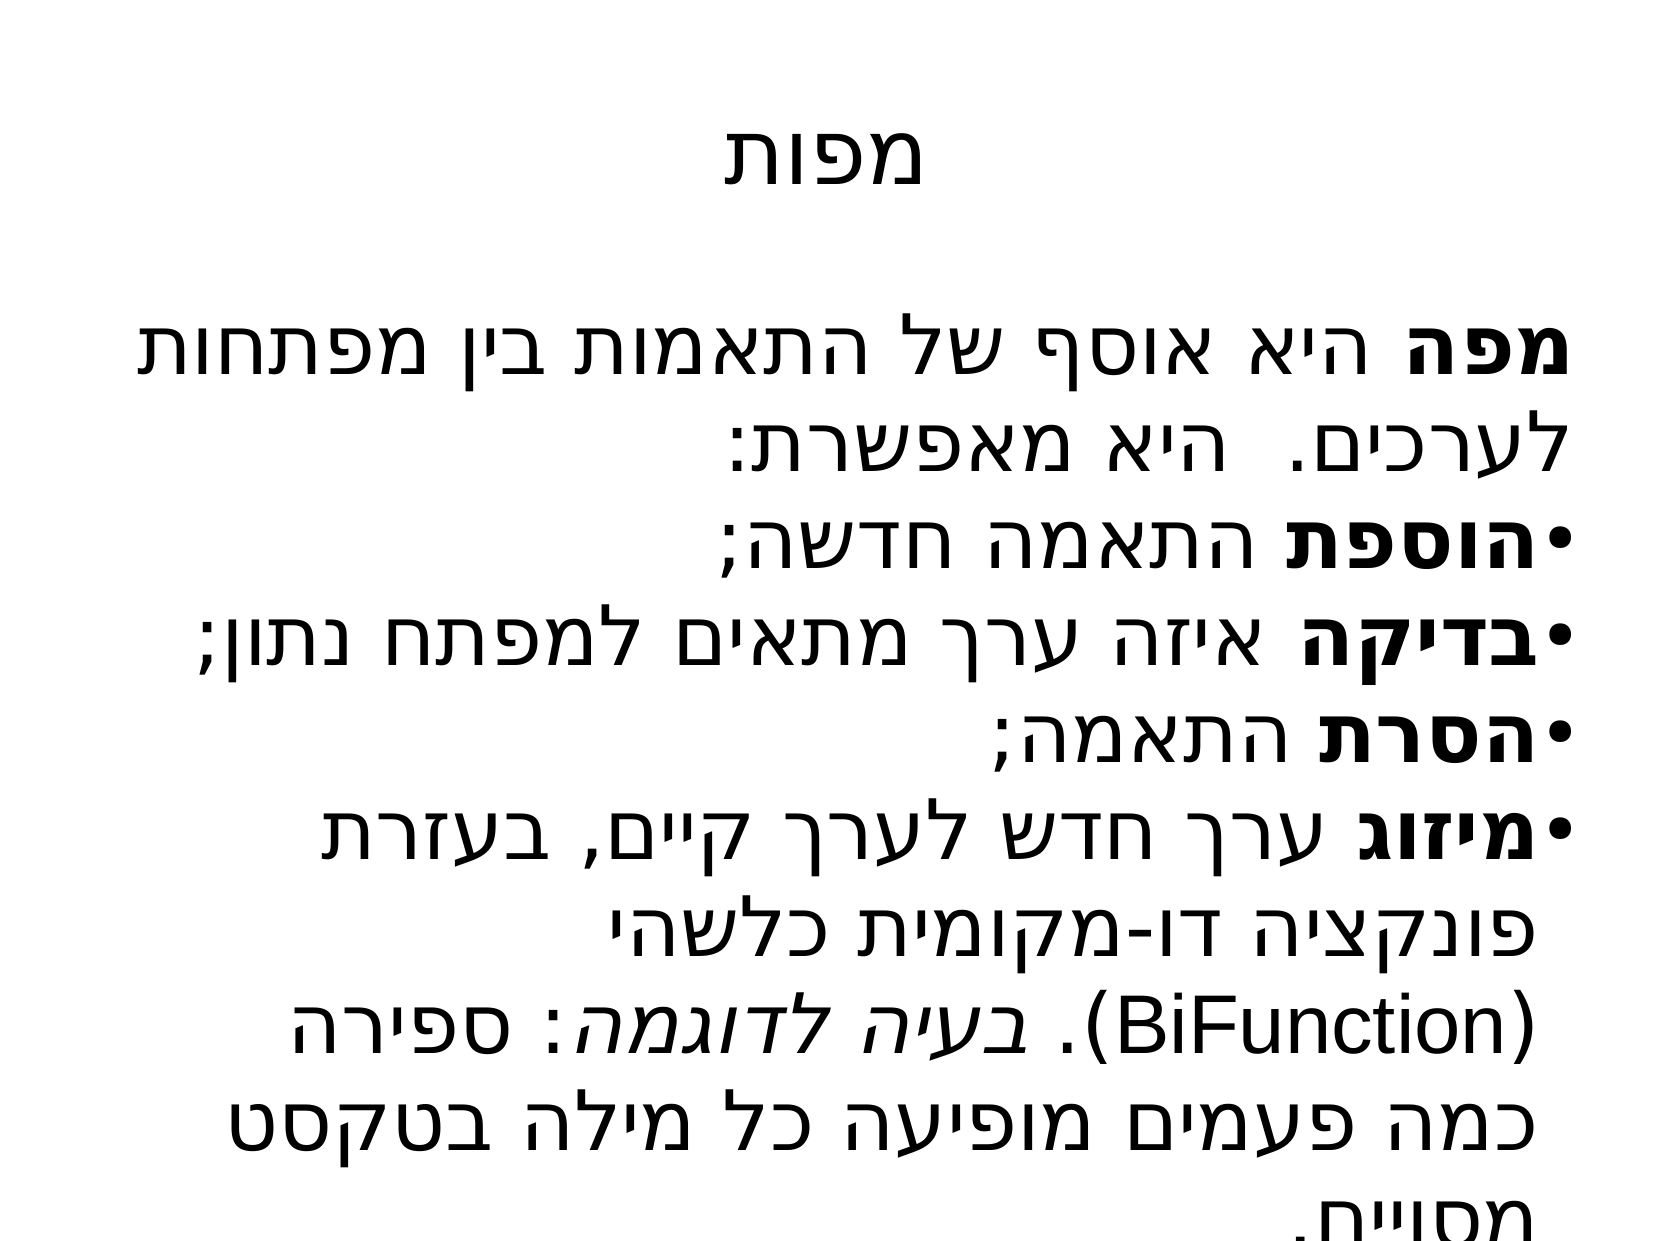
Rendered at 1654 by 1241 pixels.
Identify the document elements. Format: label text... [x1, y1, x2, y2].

text_box מפה היא אוסף של התאמות בין מפתחות לערכים. היא מאפשרת: הוספת התאמה חדשה; בדיקה איזה ערך מתאים למפתח נתון; הסרת התאמה; מיזוג ערך חדש לערך קיים, בעזרת פונקציה דו-מקומית כלשהי (BiFunction). בעיה לדוגמה: ספירה כמה פעמים מופיעה כל מילה בטקסט מסויים. [105, 289, 1591, 1141]
title מפות [82, 49, 1571, 257]
